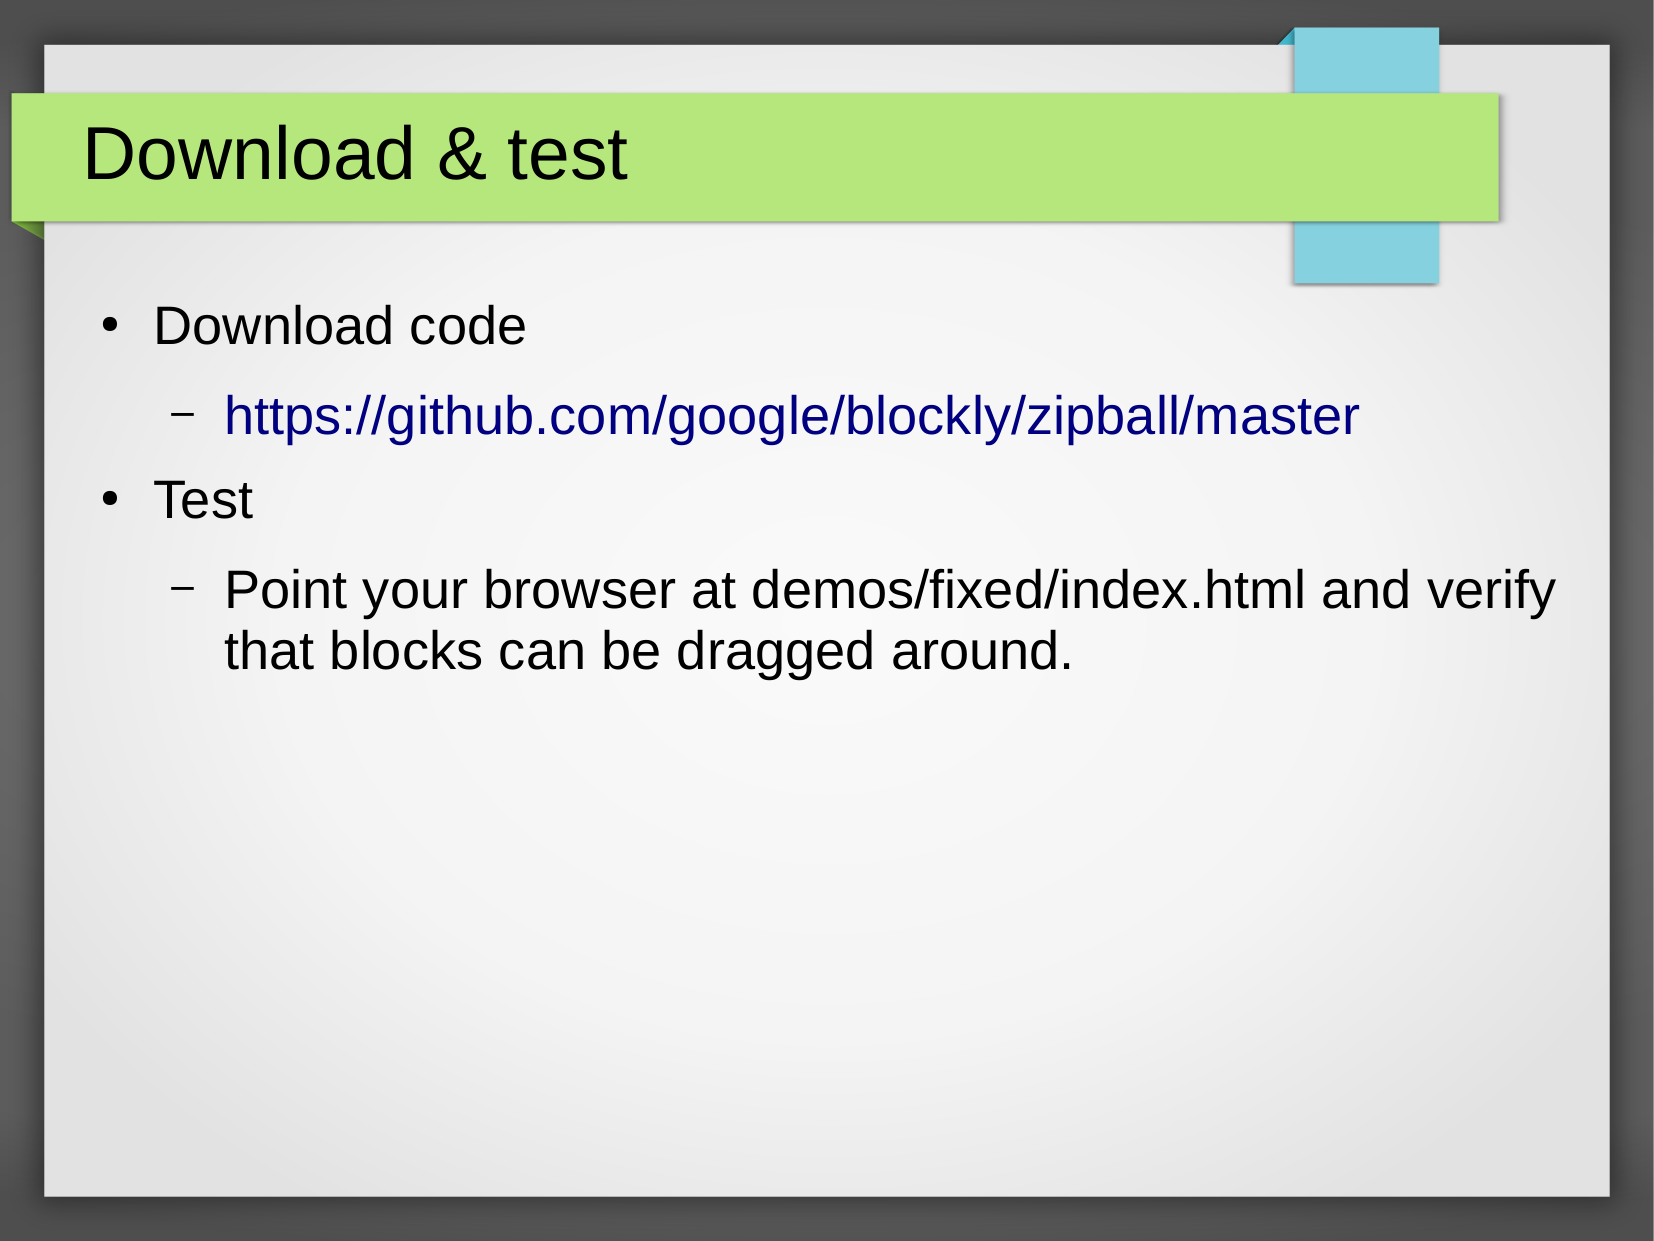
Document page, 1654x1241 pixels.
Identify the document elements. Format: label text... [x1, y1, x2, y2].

picture [0, 0, 1654, 1241]
list Download code https://github.com/google/blockly/zipball/master Test Point your browser at demos/fixed/index.html and verify that blocks can be dragged around. [82, 295, 1571, 1015]
title Download & test [82, 94, 1264, 213]
